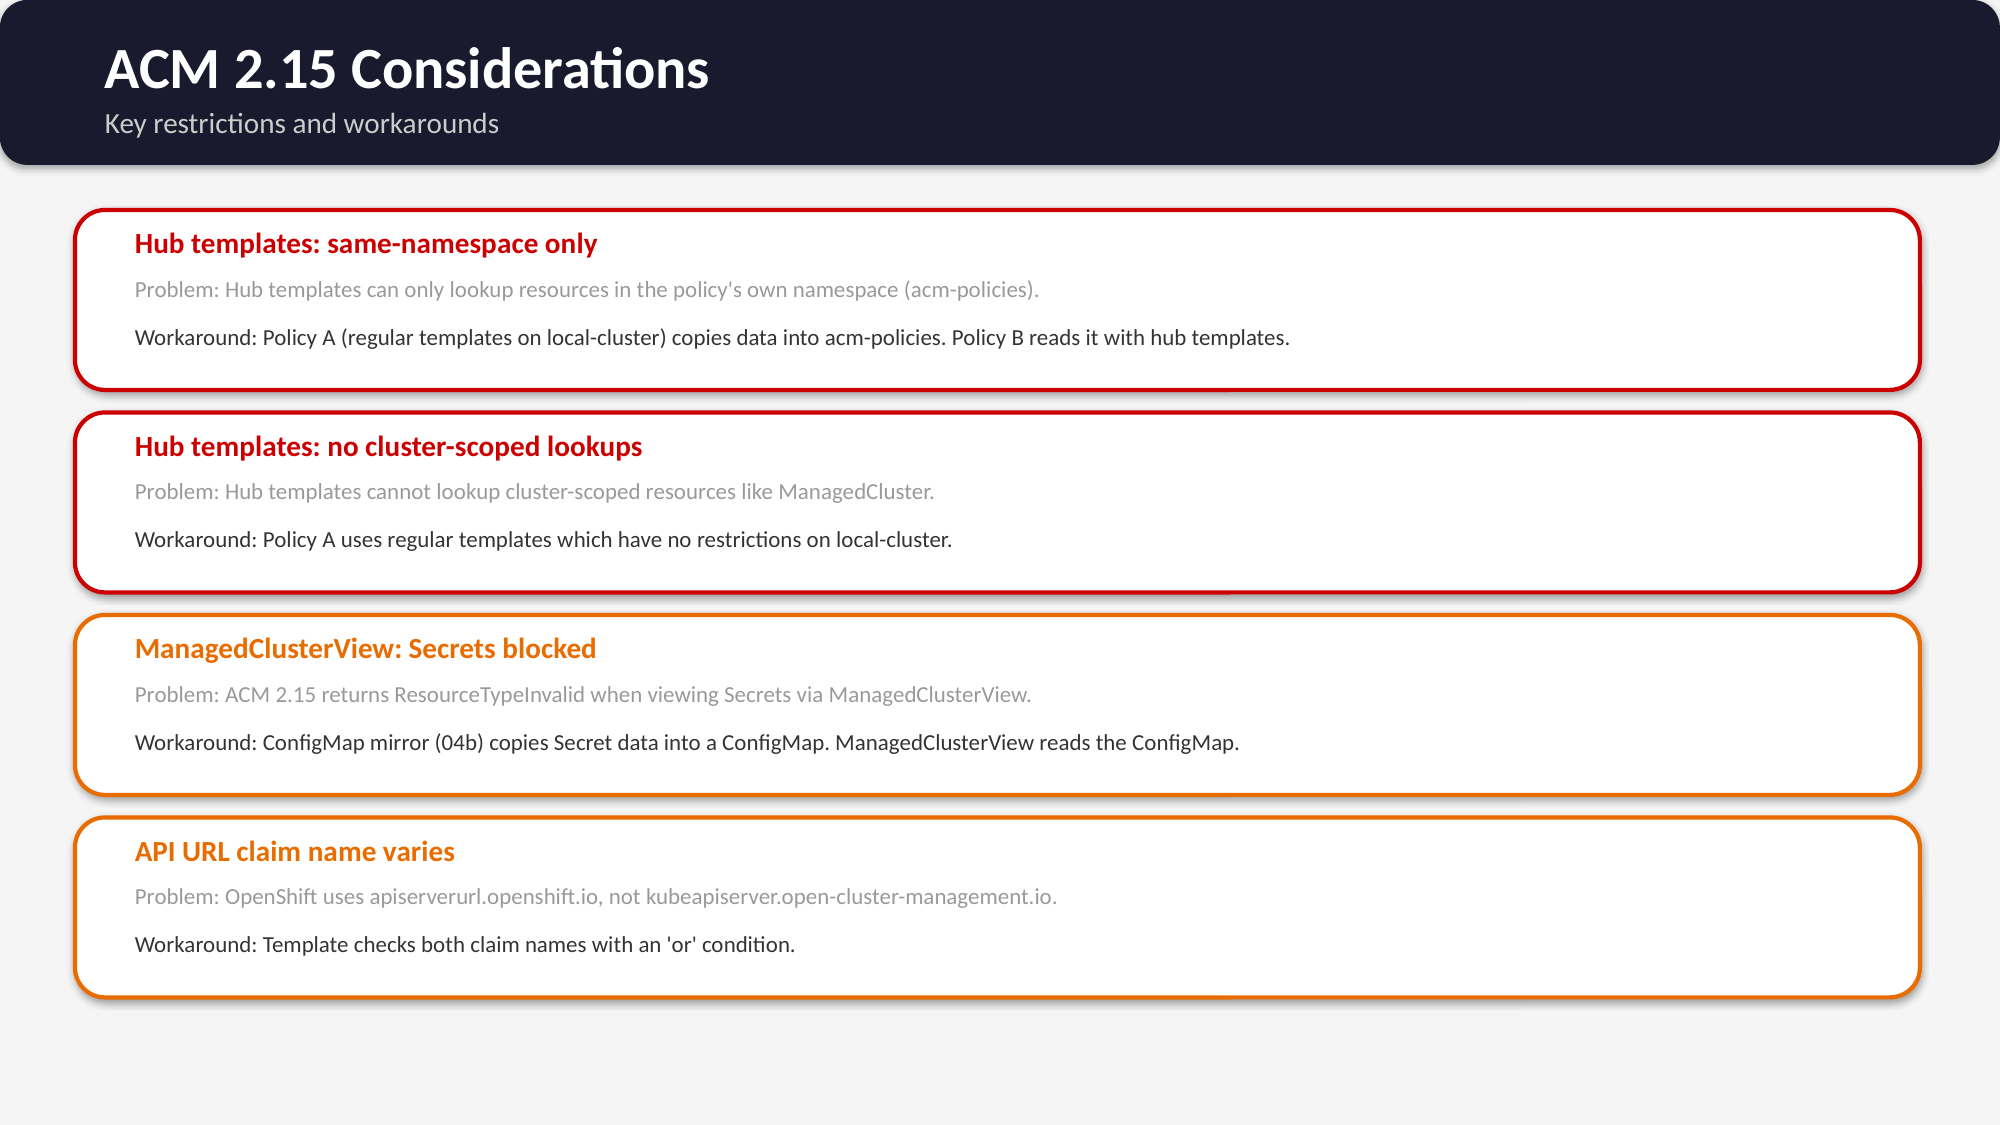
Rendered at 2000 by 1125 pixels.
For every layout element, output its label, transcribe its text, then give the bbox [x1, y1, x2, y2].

text_box [0, 0, 2000, 165]
text_box ACM 2.15 Considerations [89, 22, 1590, 97]
text_box ManagedClusterView: Secrets blocked [119, 622, 1770, 671]
text_box [74, 209, 1920, 390]
text_box Hub templates: same-namespace only [119, 217, 1770, 266]
text_box API URL claim name varies [119, 824, 1770, 874]
text_box Workaround: ConfigMap mirror (04b) copies Secret data into a ConfigMap. ManagedClusterView reads the ConfigMap. [119, 720, 1770, 763]
text_box Problem: ACM 2.15 returns ResourceTypeInvalid when viewing Secrets via ManagedClusterView. [119, 671, 1770, 715]
text_box Problem: OpenShift uses apiserverurl.openshift.io, not kubeapiserver.open-cluster-management.io. [119, 874, 1770, 917]
text_box [74, 817, 1920, 998]
text_box Problem: Hub templates cannot lookup cluster-scoped resources like ManagedCluster. [119, 469, 1770, 512]
text_box Key restrictions and workarounds [89, 97, 1590, 148]
text_box Workaround: Template checks both claim names with an 'or' condition. [119, 922, 1770, 965]
text_box Problem: Hub templates can only lookup resources in the policy's own namespace (acm-policies). [119, 266, 1770, 310]
text_box [74, 412, 1920, 593]
text_box Hub templates: no cluster-scoped lookups [119, 419, 1770, 469]
text_box [74, 614, 1920, 795]
text_box Workaround: Policy A (regular templates on local-cluster) copies data into acm-policies. Policy B reads it with hub templates. [119, 314, 1770, 358]
text_box Workaround: Policy A uses regular templates which have no restrictions on local-cluster. [119, 517, 1770, 560]
